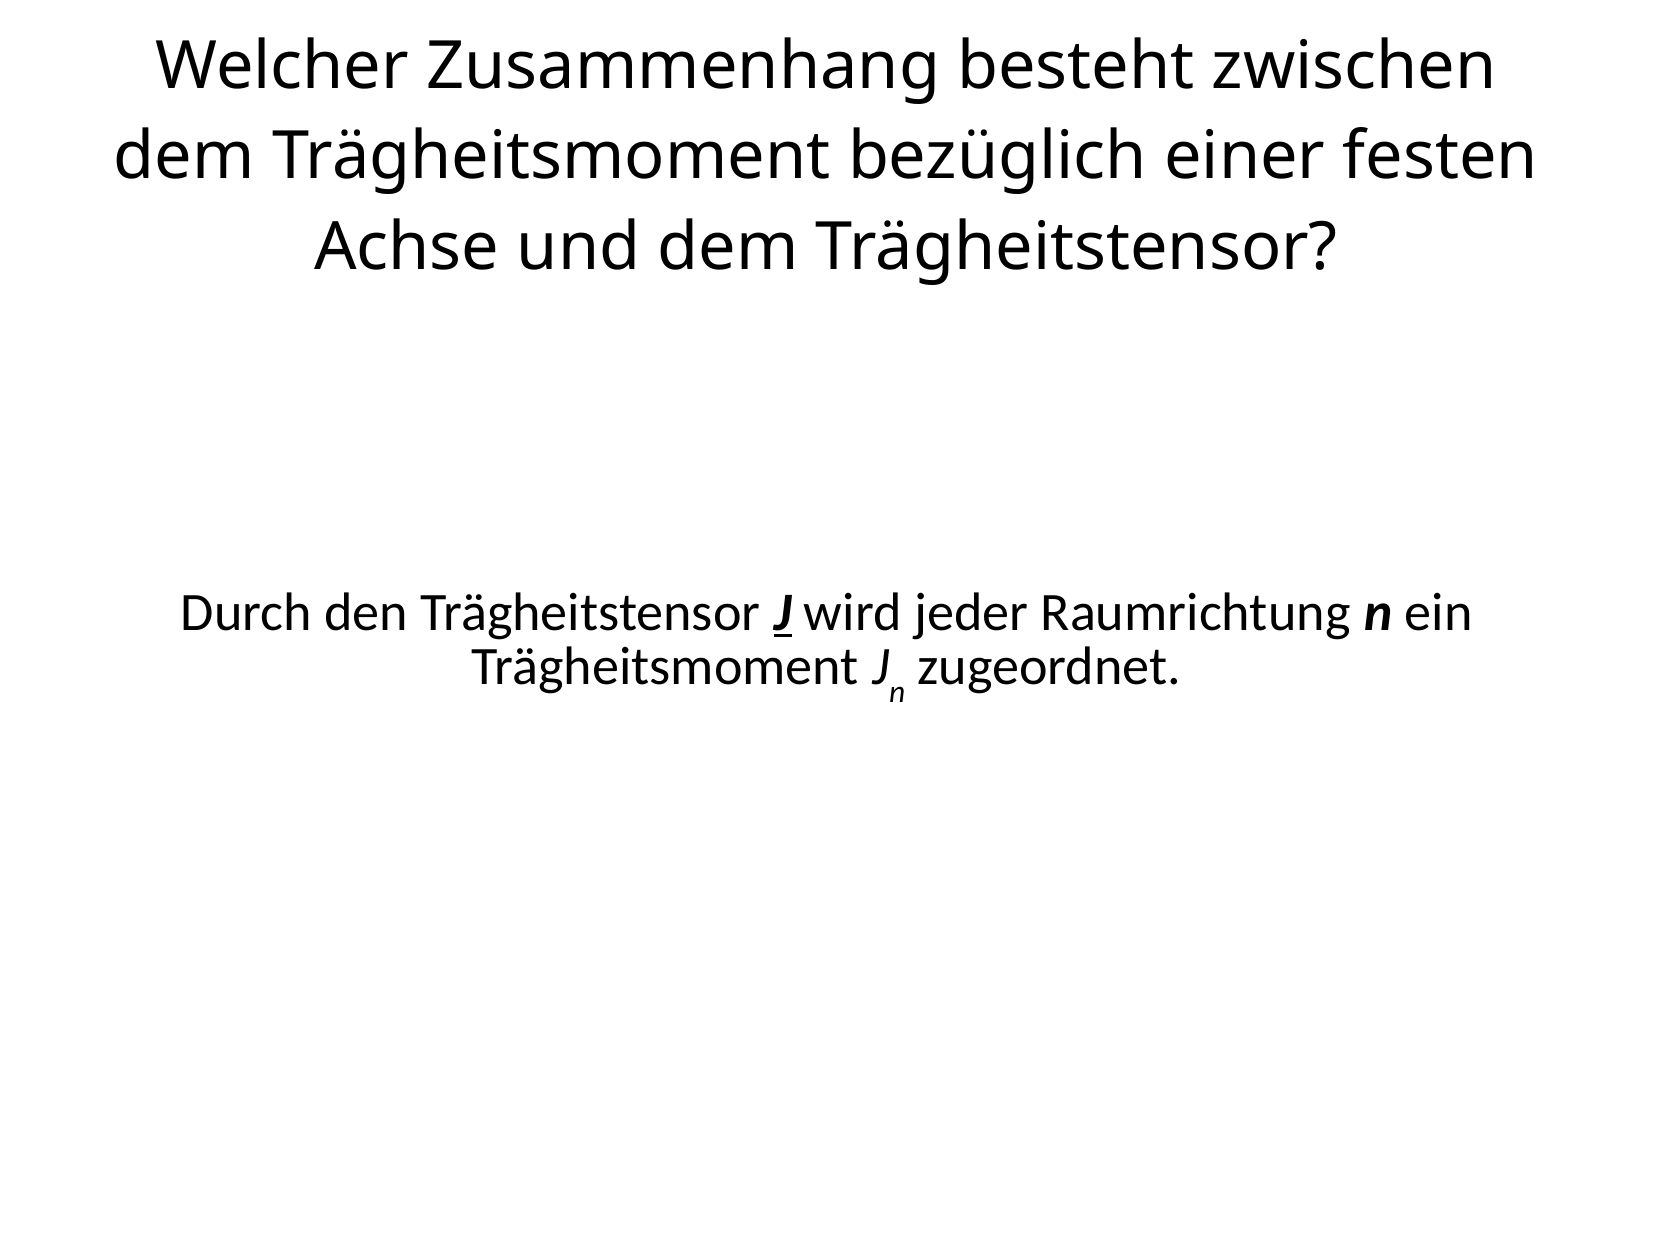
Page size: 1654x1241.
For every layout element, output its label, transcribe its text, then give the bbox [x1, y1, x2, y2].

subtitle Durch den Trägheitstensor J wird jeder Raumrichtung n ein Trägheitsmoment Jn zugeordnet. [82, 290, 1571, 1010]
title Welcher Zusammenhang besteht zwischen dem Trägheitsmoment bezüglich einer festen Achse und dem Trägheitstensor? [82, 19, 1571, 287]
